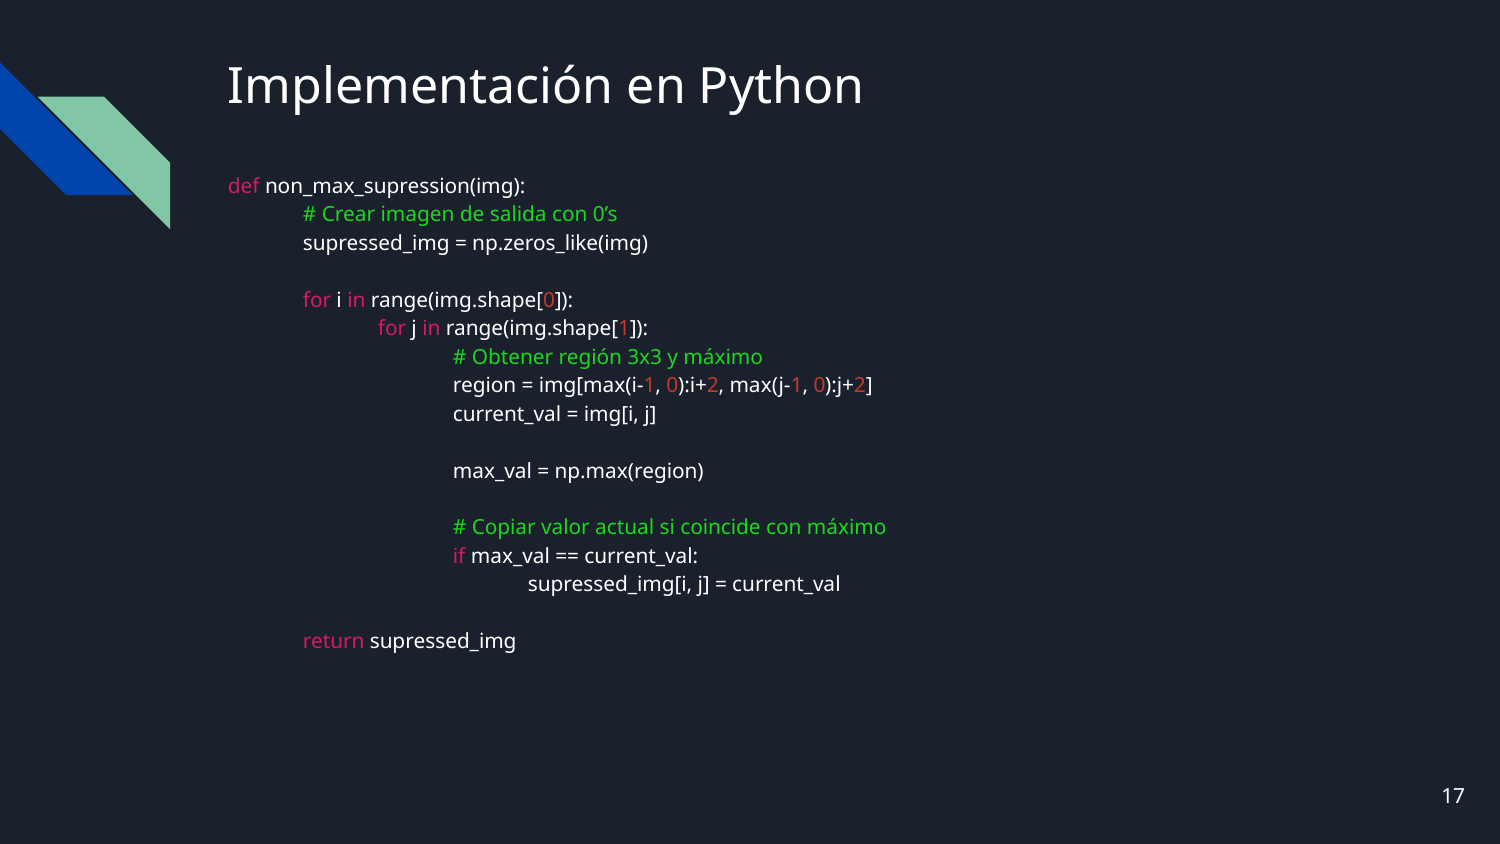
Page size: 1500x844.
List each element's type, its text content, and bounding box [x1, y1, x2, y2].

slide_number <number> [1389, 764, 1480, 830]
list def non_max_supression(img): # Crear imagen de salida con 0’s supressed_img = np.zeros_like(img) for i in range(img.shape[0]): for j in range(img.shape[1]): # Obtener región 3x3 y máximo region = img[max(i-1, 0):i+2, max(j-1, 0):j+2] current_val = img[i, j] max_val = np.max(region) # Copiar valor actual si coincide con máximo if max_val == current_val: supressed_img[i, j] = current_val return supressed_img [212, 154, 1368, 783]
title Implementación en Python [212, 38, 1368, 154]
